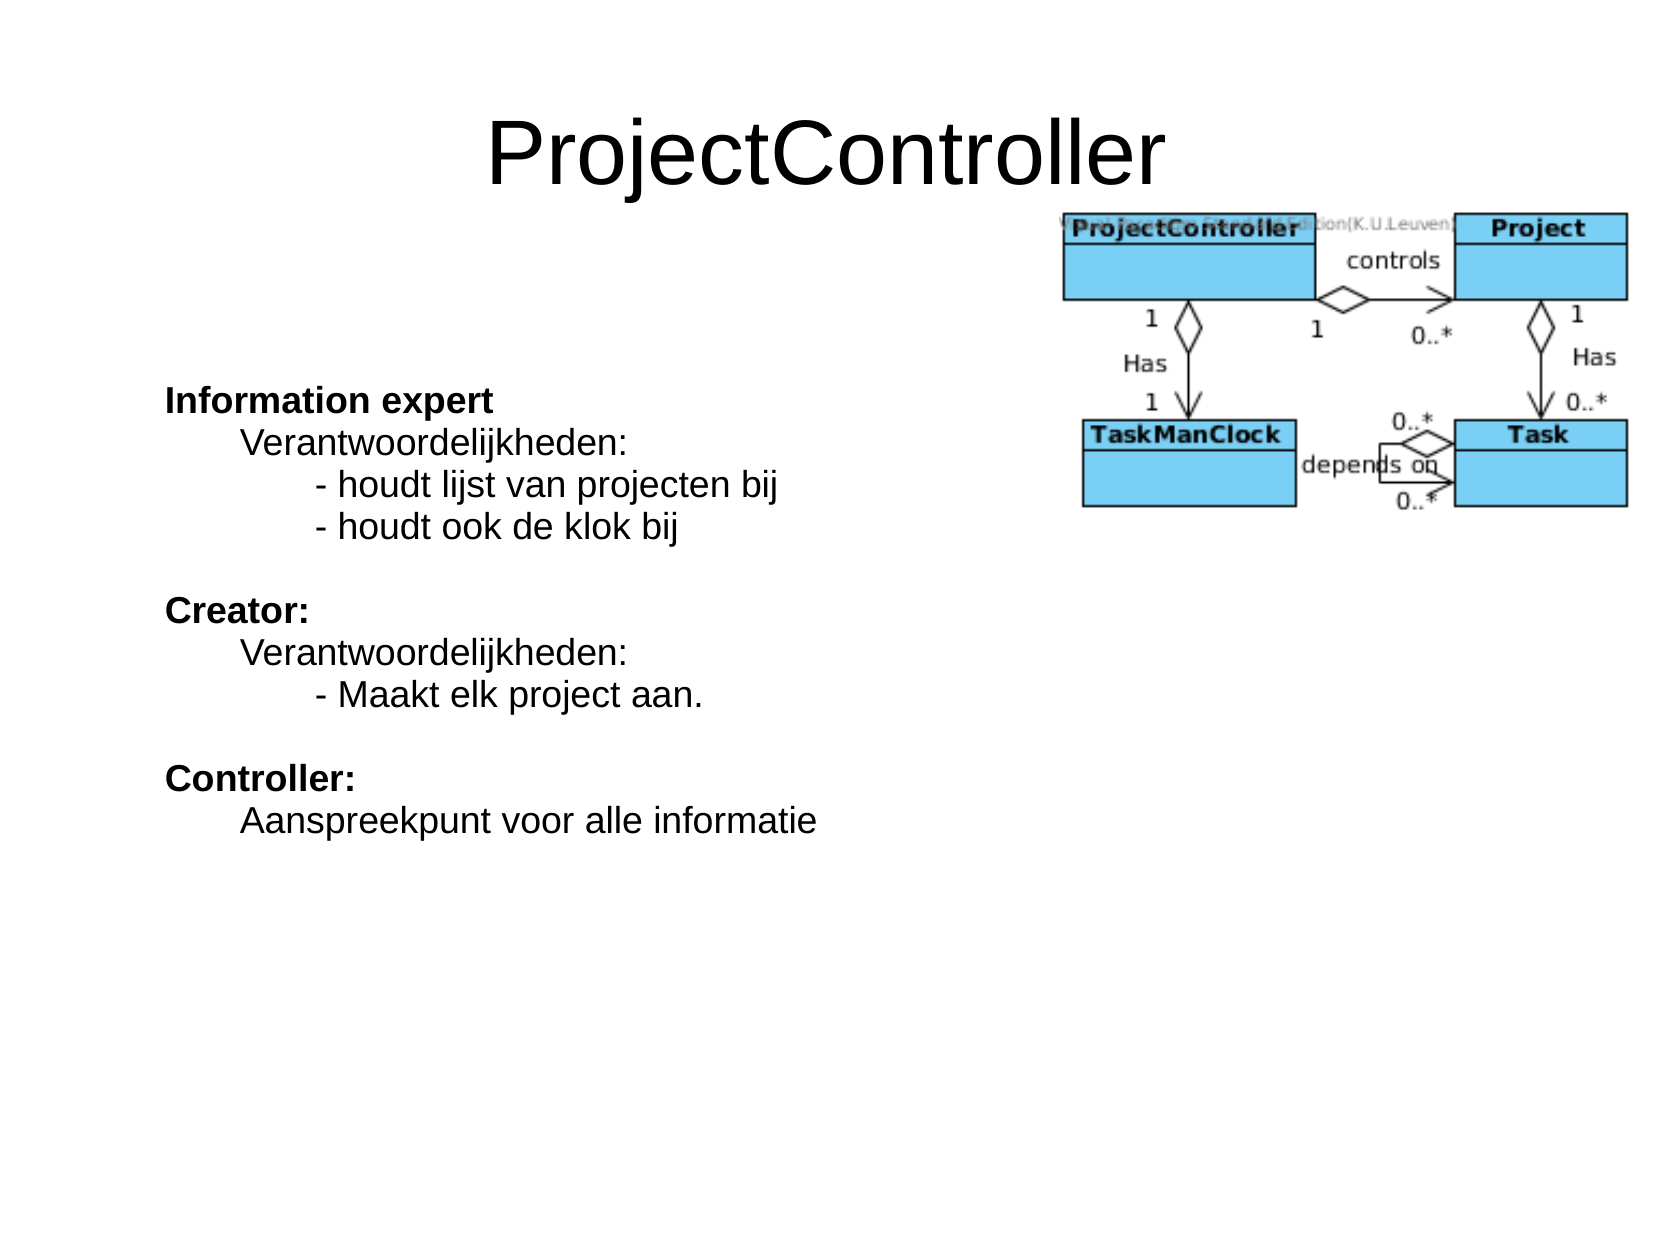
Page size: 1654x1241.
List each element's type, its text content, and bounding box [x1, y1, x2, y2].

text_box Information expert Verantwoordelijkheden: - houdt lijst van projecten bij - houdt ook de klok bij Creator: Verantwoordelijkheden: - Maakt elk project aan. Controller: Aanspreekpunt voor alle informatie [150, 330, 1576, 933]
title ProjectController [82, 49, 1571, 257]
picture [1059, 209, 1648, 526]
